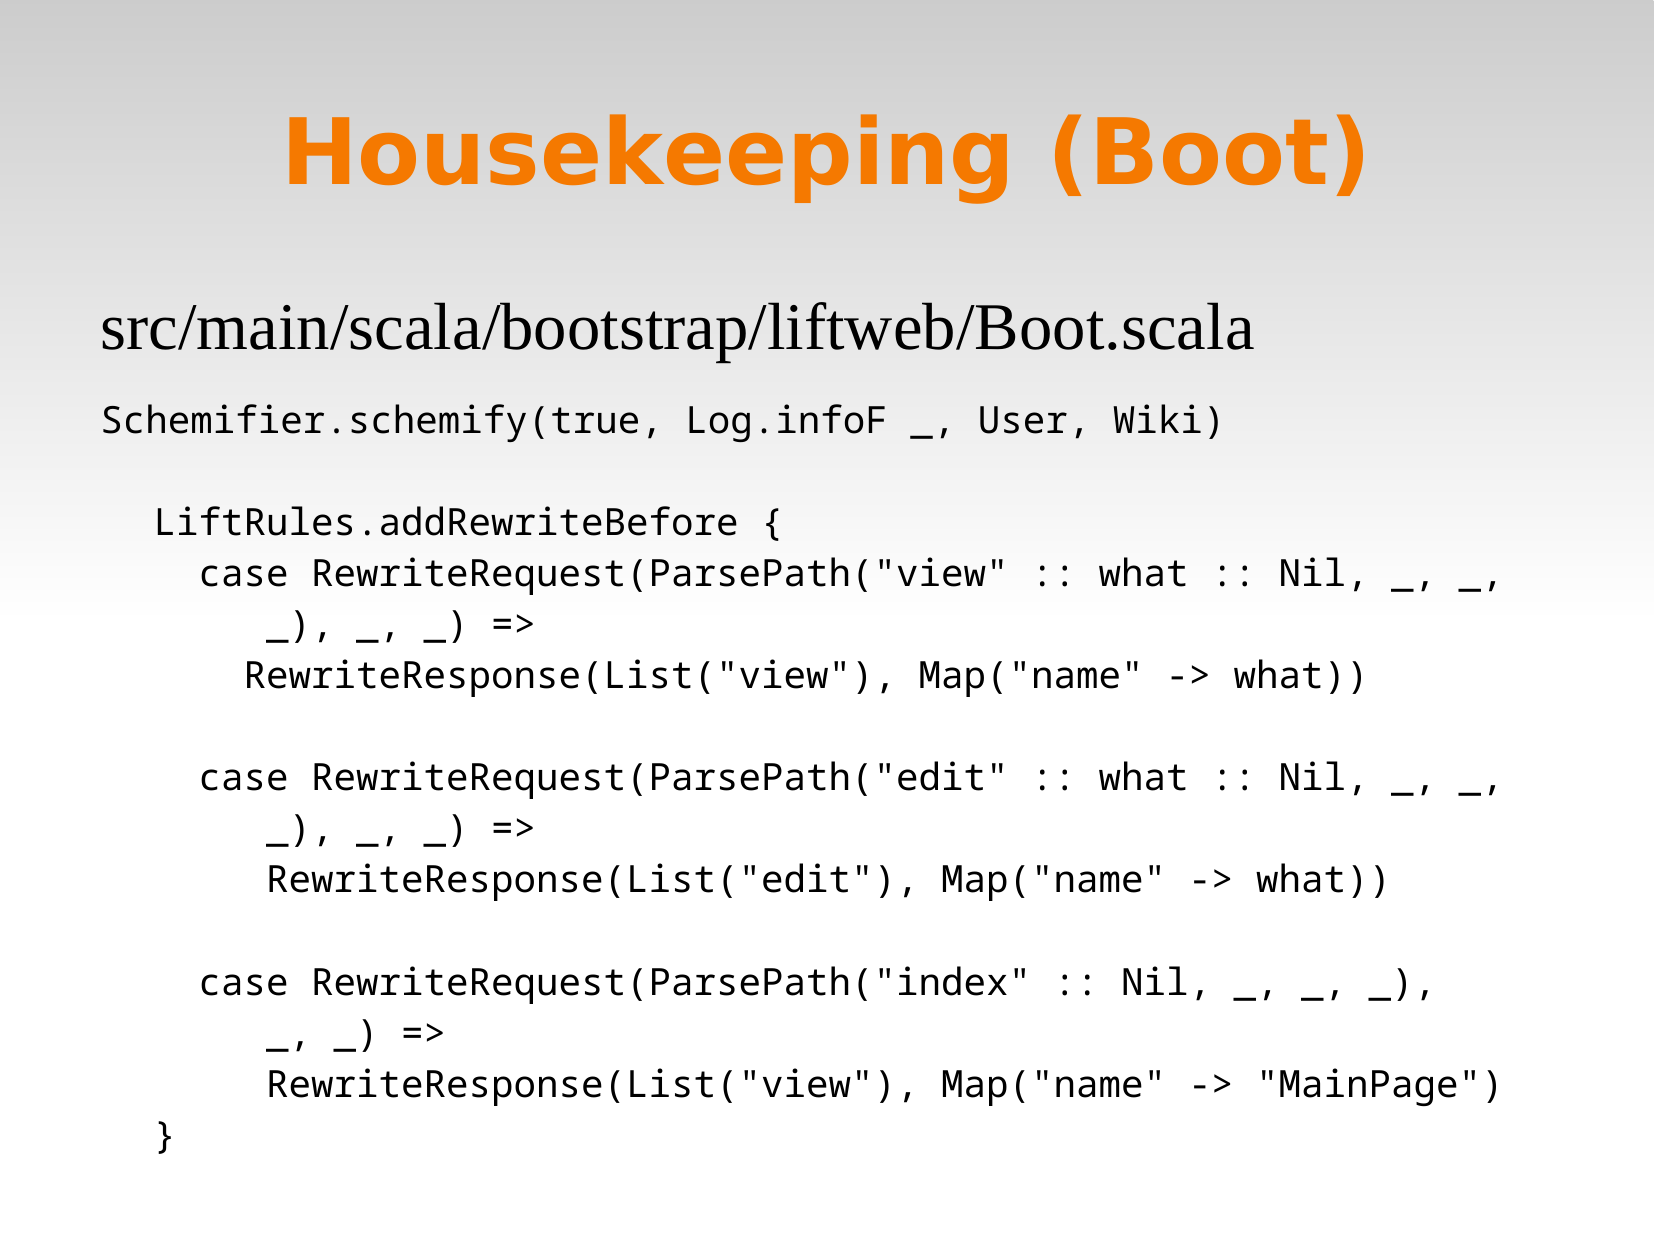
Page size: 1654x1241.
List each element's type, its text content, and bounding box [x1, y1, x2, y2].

title Housekeeping (Boot) [82, 56, 1571, 250]
list src/main/scala/bootstrap/liftweb/Boot.scala Schemifier.schemify(true, Log.infoF _, User, Wiki) LiftRules.addRewriteBefore { case RewriteRequest(ParsePath("view" :: what :: Nil, _, _, _), _, _) => RewriteResponse(List("view"), Map("name" -> what)) case RewriteRequest(ParsePath("edit" :: what :: Nil, _, _, _), _, _) => RewriteResponse(List("edit"), Map("name" -> what)) case RewriteRequest(ParsePath("index" :: Nil, _, _, _), _, _) => RewriteResponse(List("view"), Map("name" -> "MainPage") } [82, 290, 1571, 1094]
